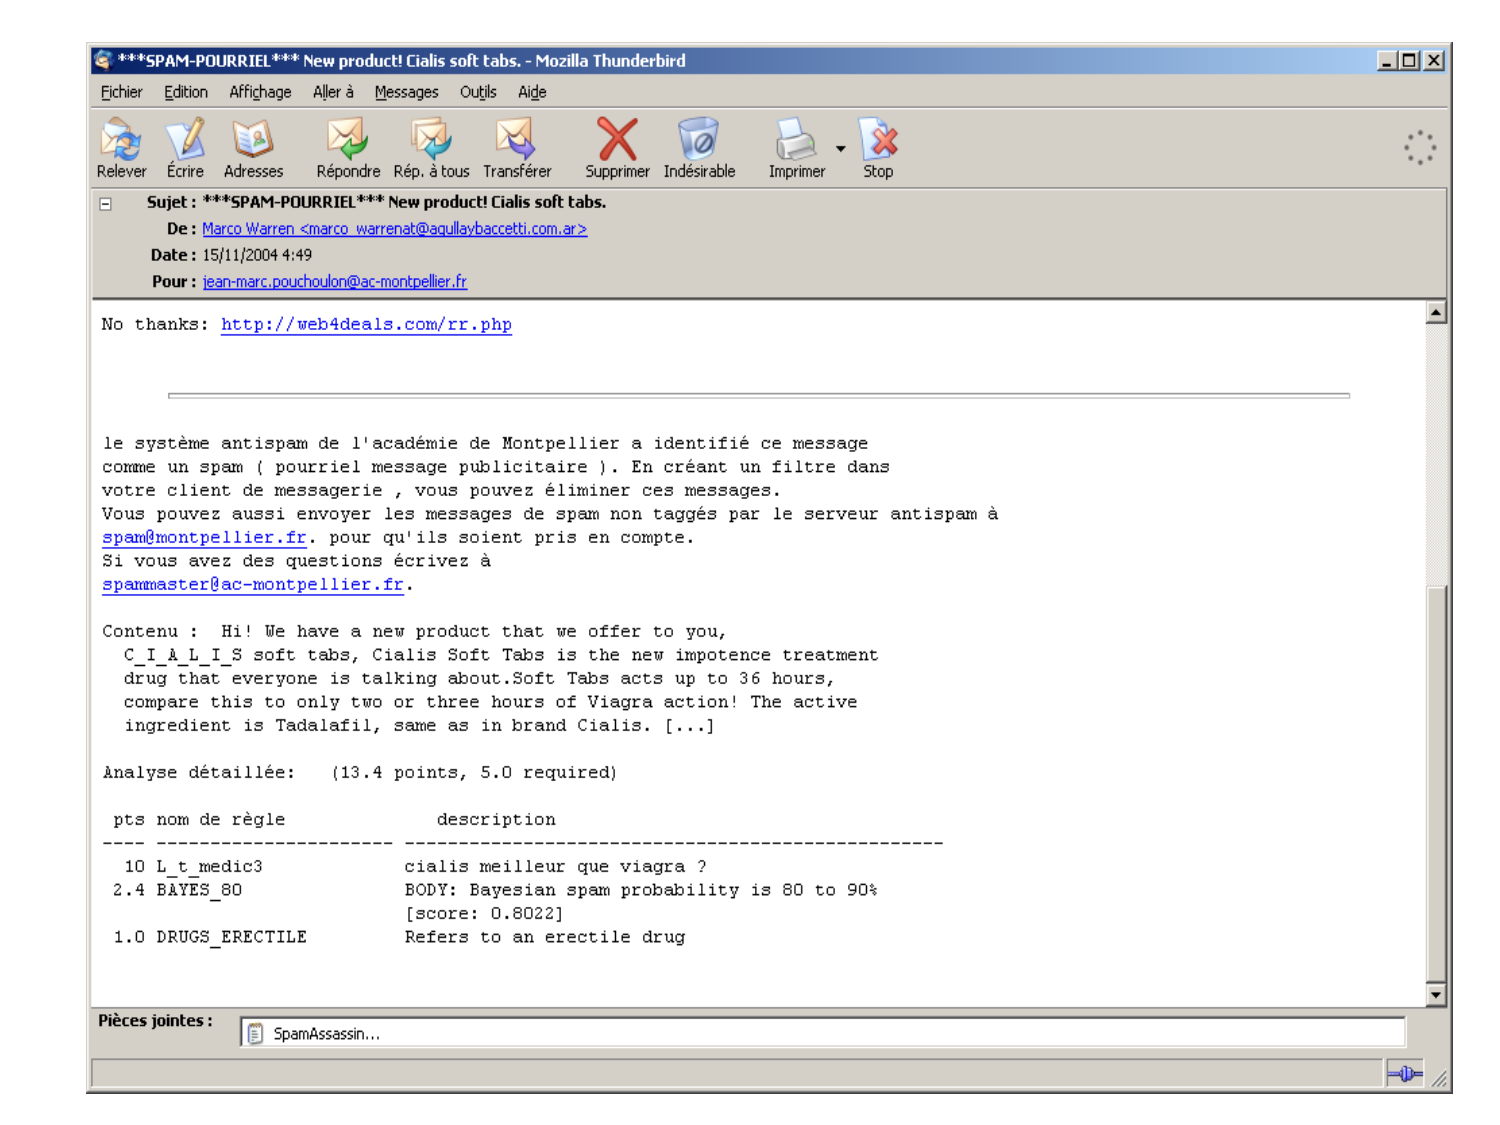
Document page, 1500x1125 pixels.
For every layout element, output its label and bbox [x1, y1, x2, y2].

picture [86, 42, 1453, 1094]
